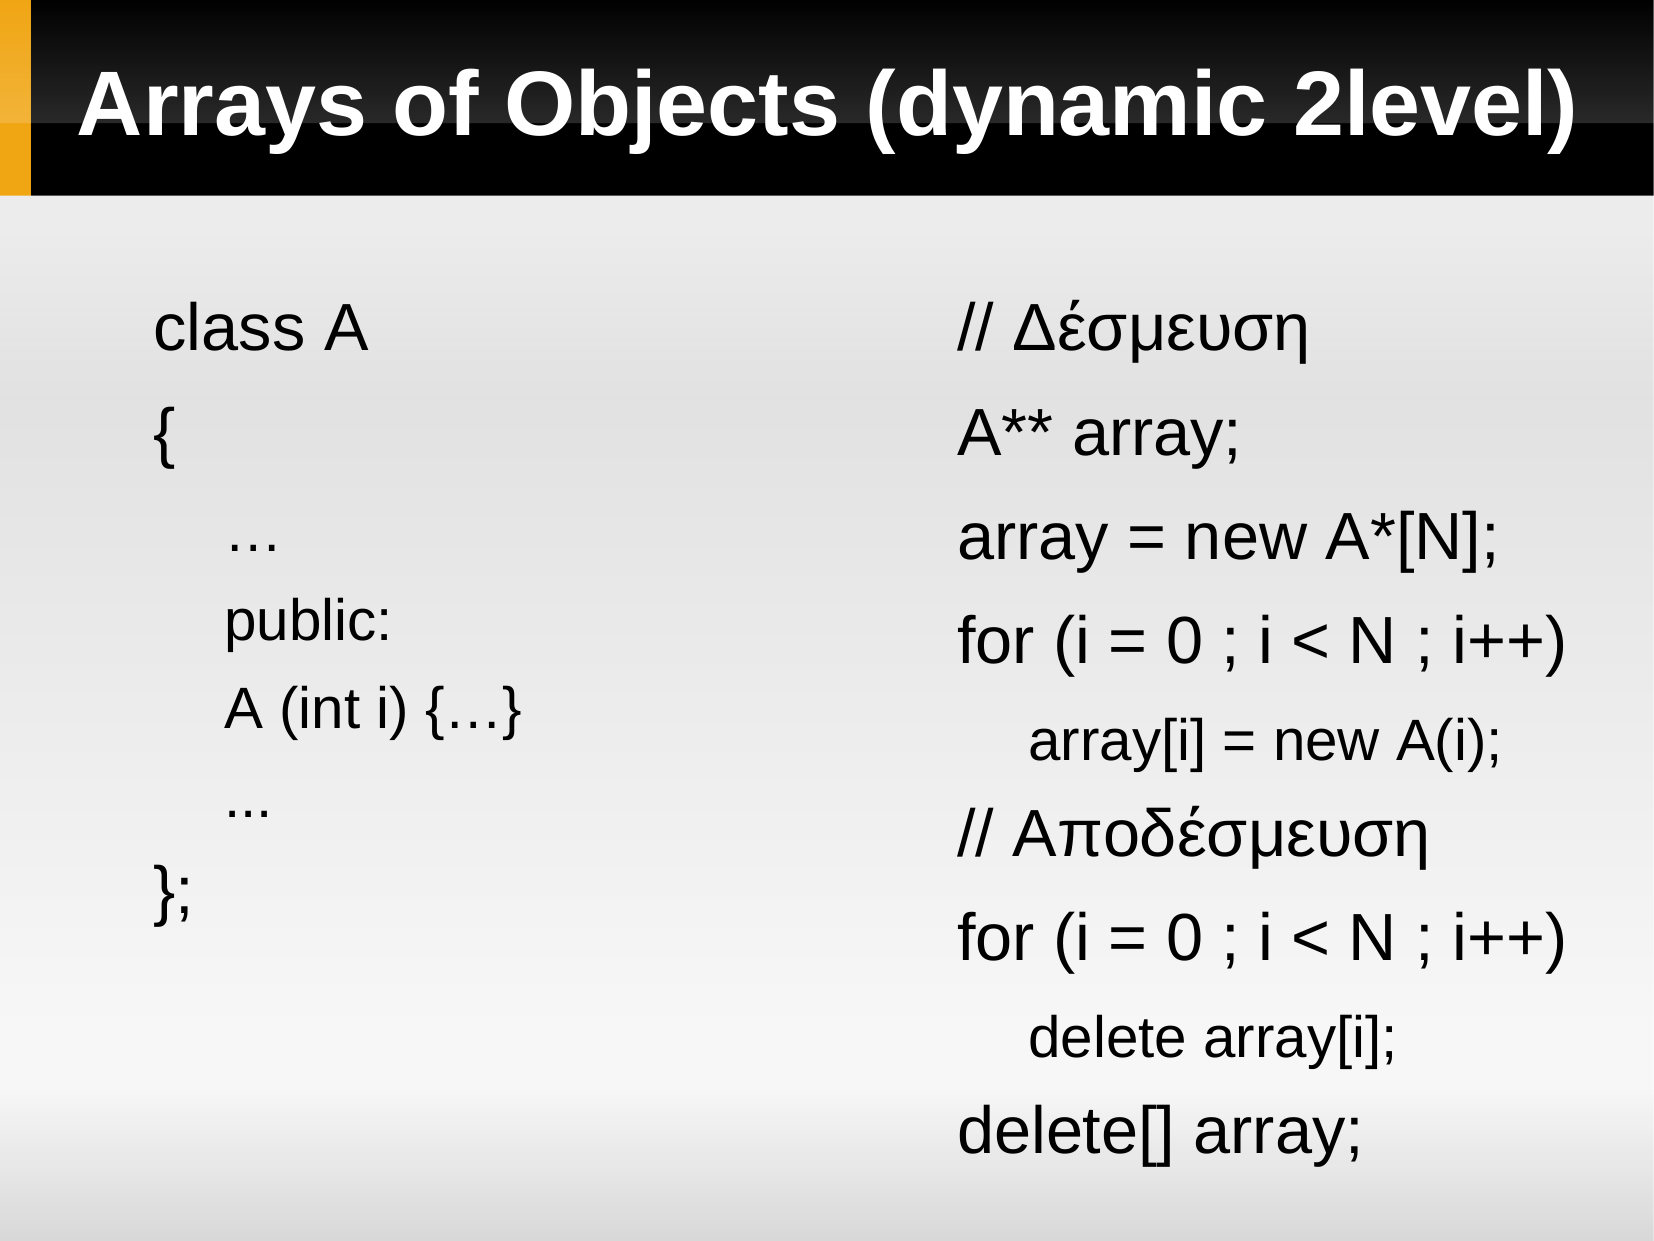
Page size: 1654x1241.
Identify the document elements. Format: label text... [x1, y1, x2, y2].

list class A { … public: A (int i) {…} ... }; [82, 290, 809, 1109]
list // Δέσμευση A** array; array = new A*[N]; for (i = 0 ; i < N ; i++) array[i] = new A(i); // Αποδέσμευση for (i = 0 ; i < N ; i++) delete array[i]; delete[] array; [886, 290, 1613, 1241]
title Arrays of Objects (dynamic 2level) [76, 0, 1613, 208]
picture [0, 0, 1654, 1241]
